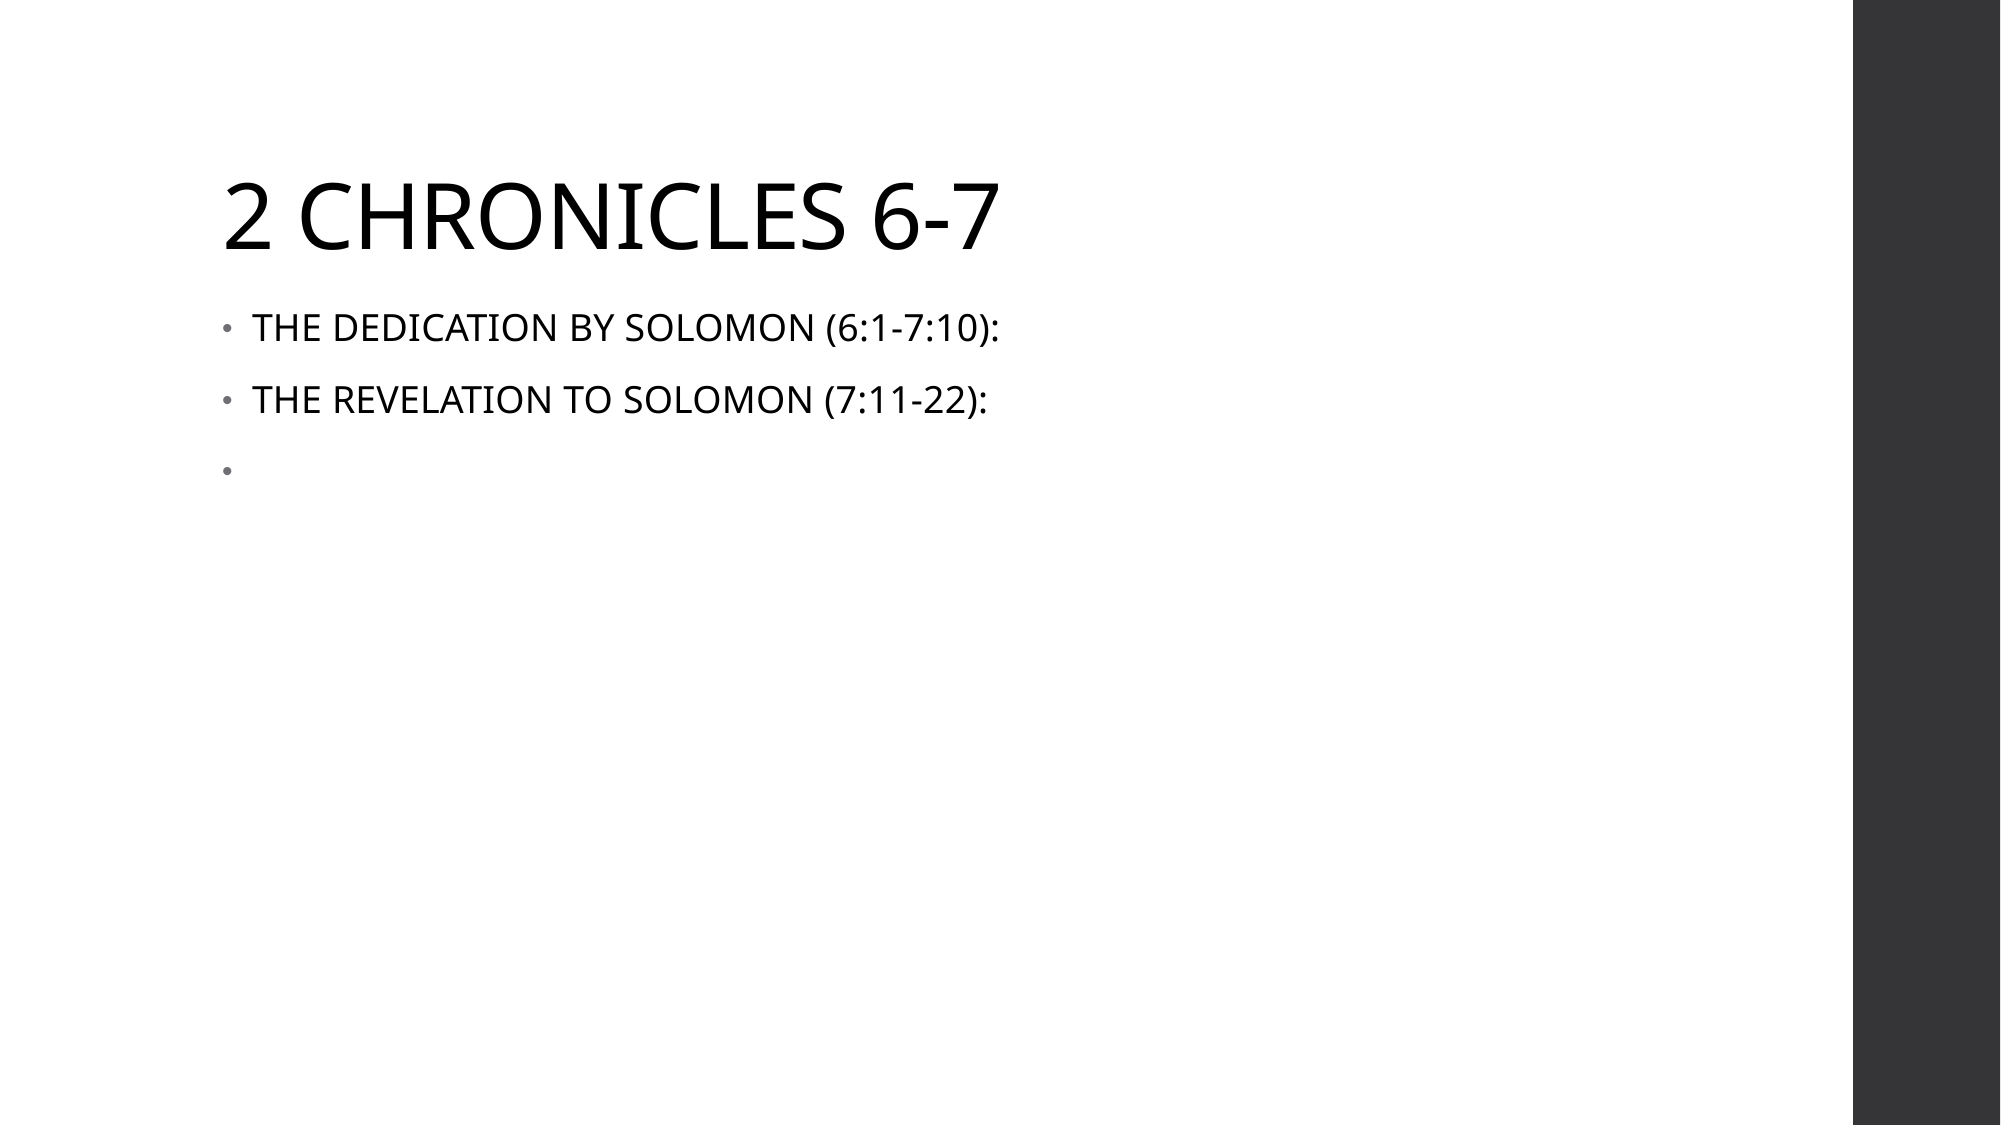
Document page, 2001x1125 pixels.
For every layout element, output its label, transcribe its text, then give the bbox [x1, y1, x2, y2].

title 2 CHRONICLES 6-7 [206, 60, 1797, 278]
list THE DEDICATION BY SOLOMON (6:1-7:10): THE REVELATION TO SOLOMON (7:11-22): [206, 299, 1617, 1014]
